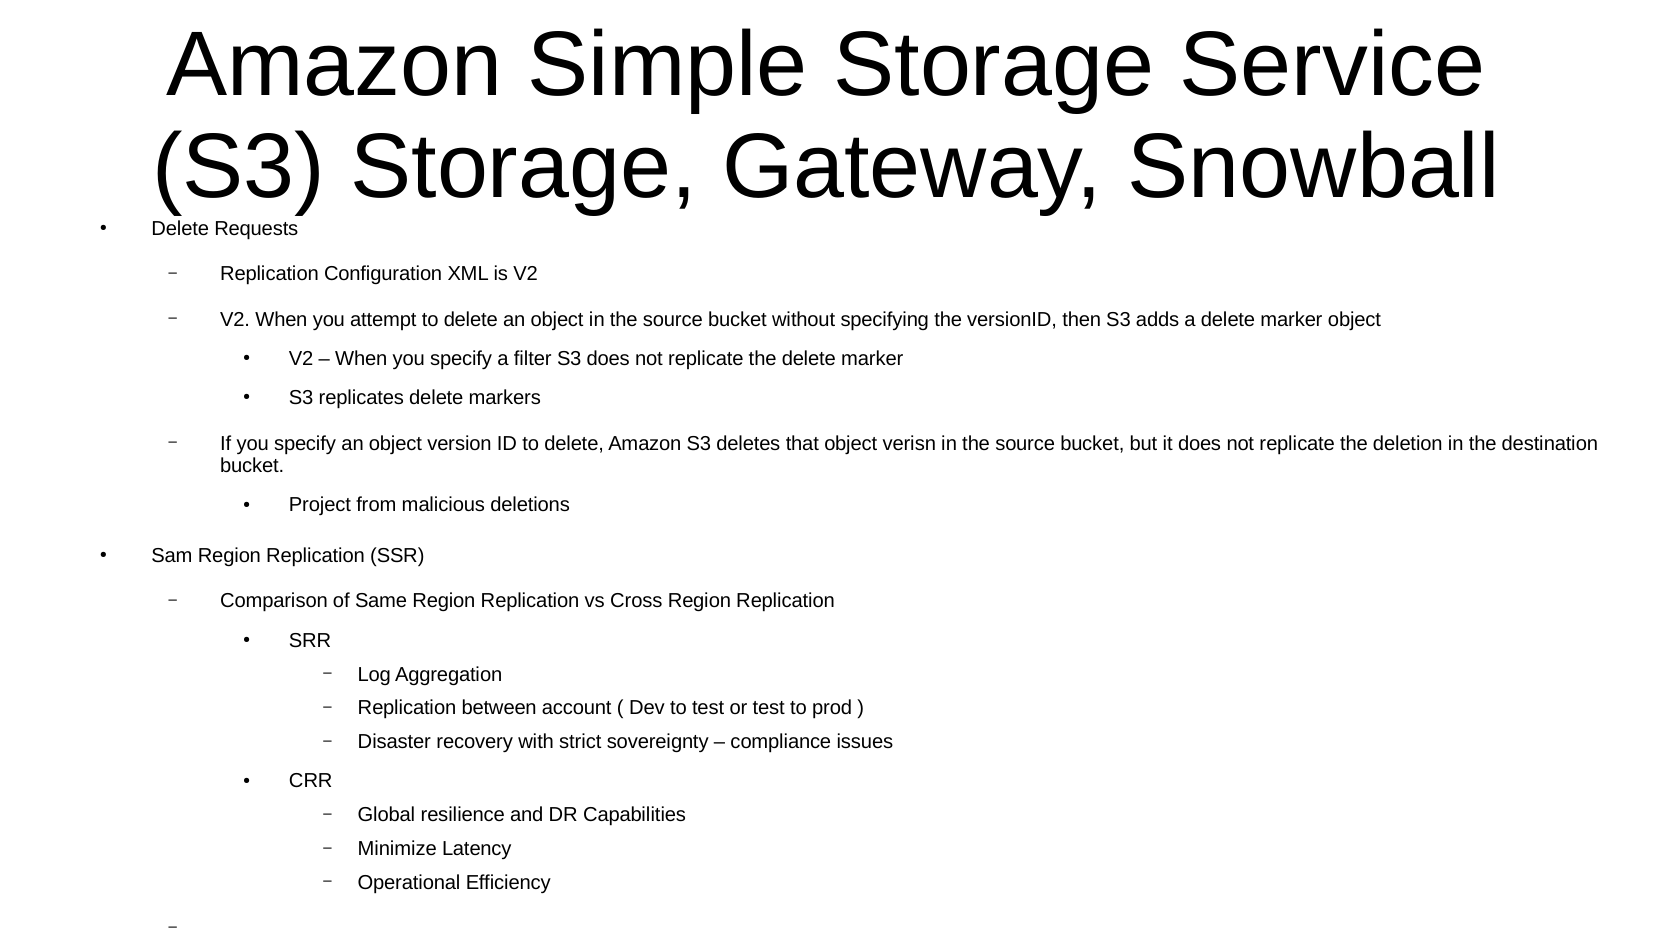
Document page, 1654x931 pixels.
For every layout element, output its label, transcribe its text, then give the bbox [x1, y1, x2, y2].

list Delete Requests Replication Configuration XML is V2 V2. When you attempt to delete an object in the source bucket without specifying the versionID, then S3 adds a delete marker object V2 – When you specify a filter S3 does not replicate the delete marker S3 replicates delete markers If you specify an object version ID to delete, Amazon S3 deletes that object verisn in the source bucket, but it does not replicate the deletion in the destination bucket. Project from malicious deletions Sam Region Replication (SSR) Comparison of Same Region Replication vs Cross Region Replication SRR Log Aggregation Replication between account ( Dev to test or test to prod ) Disaster recovery with strict sovereignty – compliance issues CRR Global resilience and DR Capabilities Minimize Latency Operational Efficiency [82, 217, 1621, 901]
title Amazon Simple Storage Service (S3) Storage, Gateway, Snowball [82, 12, 1571, 217]
